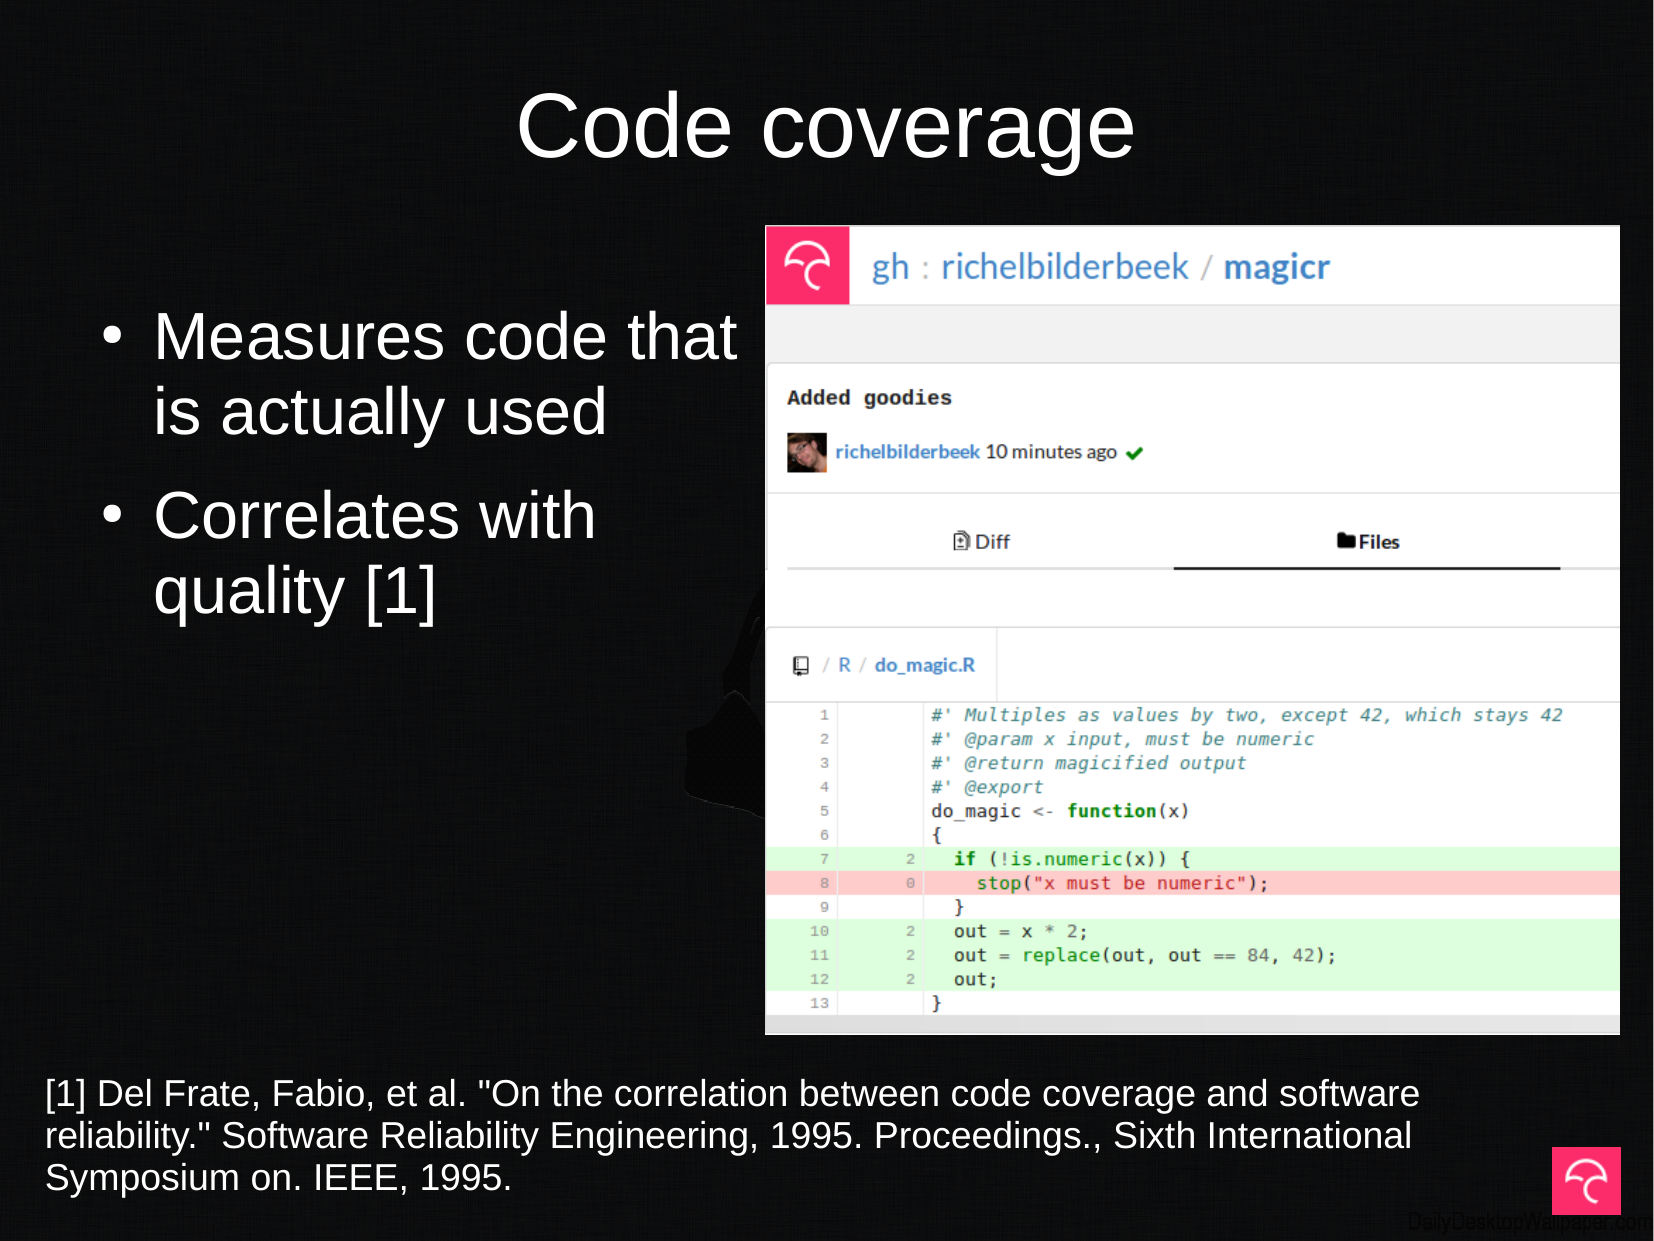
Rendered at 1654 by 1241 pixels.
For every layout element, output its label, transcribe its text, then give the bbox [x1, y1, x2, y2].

title Code coverage [389, 47, 1264, 205]
text_box [1] Del Frate, Fabio, et al. "On the correlation between code coverage and software reliability." Software Reliability Engineering, 1995. Proceedings., Sixth International Symposium on. IEEE, 1995. [30, 1065, 1531, 1216]
picture [0, 0, 1654, 1241]
list Measures code that is actually used Correlates with quality [1] [82, 299, 764, 1021]
